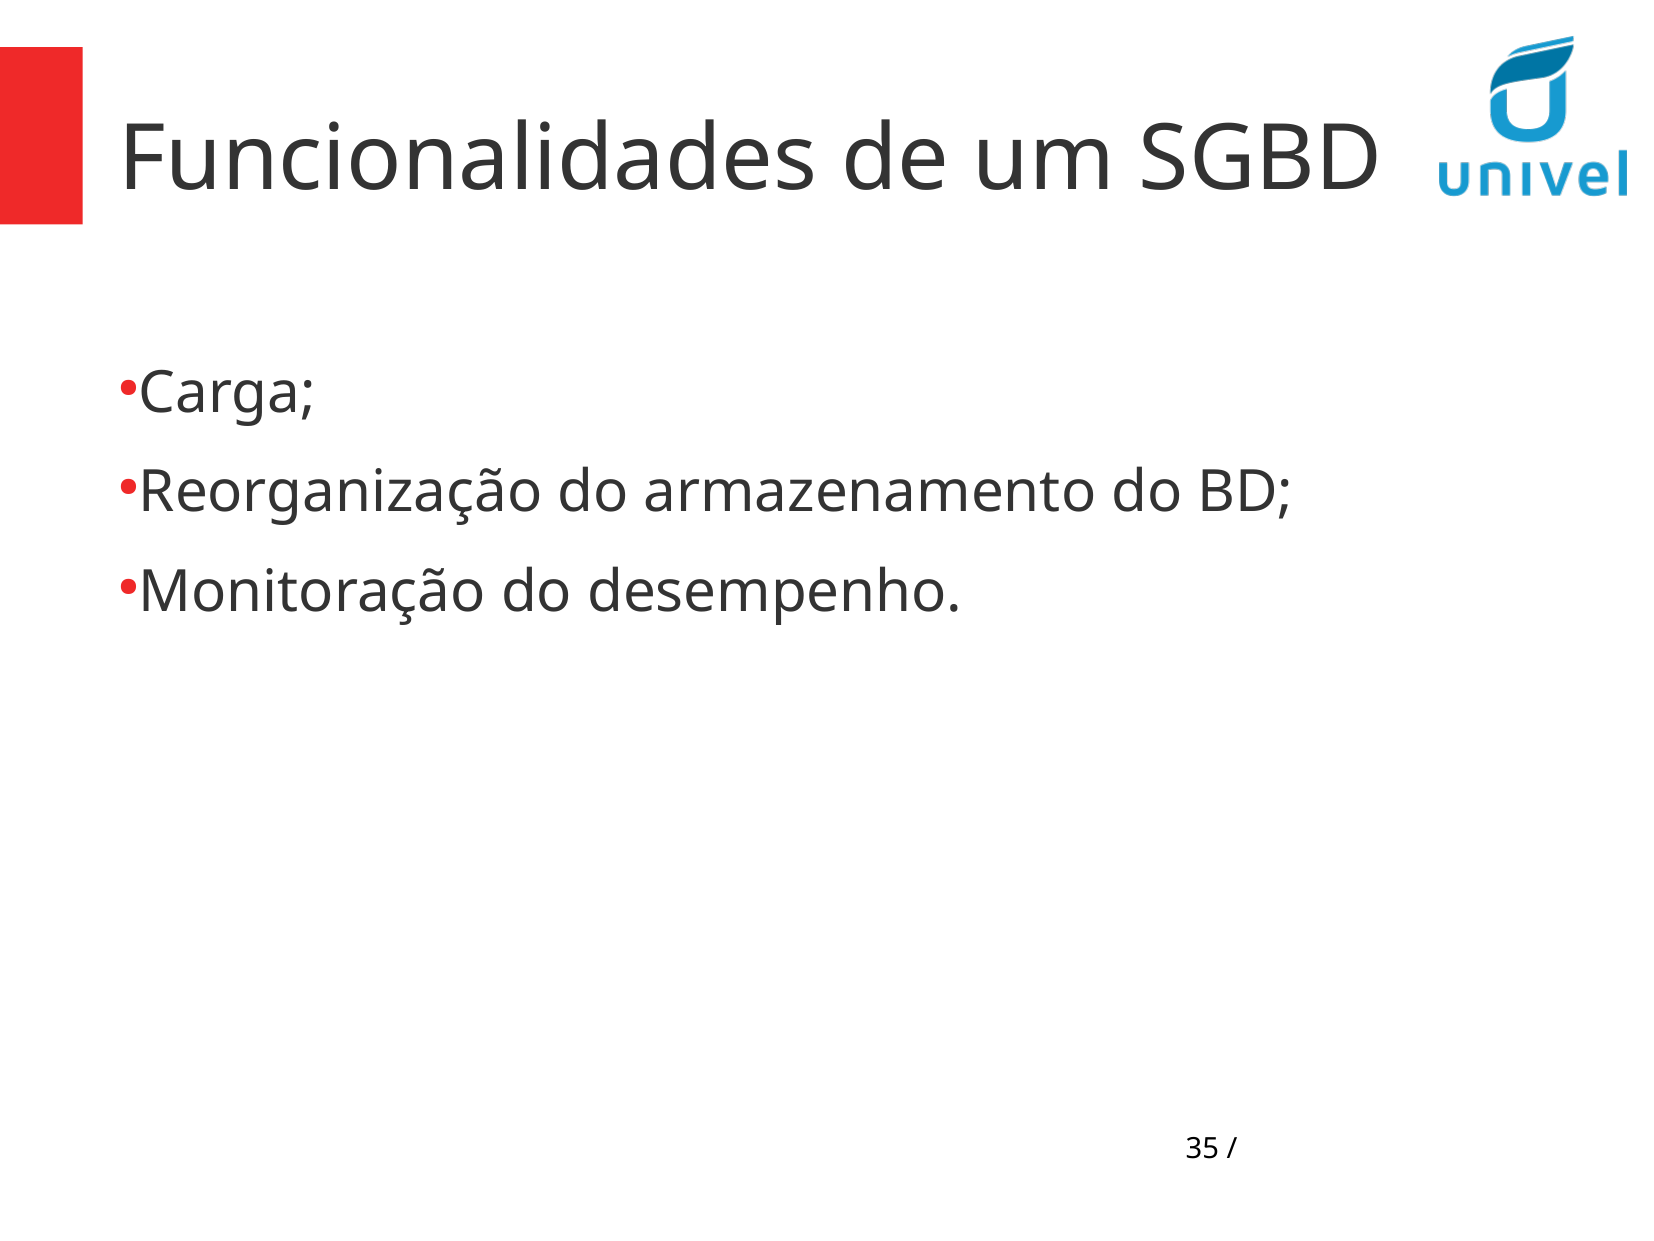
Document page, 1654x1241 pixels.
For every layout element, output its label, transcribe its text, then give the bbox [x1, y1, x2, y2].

title Funcionalidades de um SGBD [118, 27, 1571, 278]
list Carga; Reorganização do armazenamento do BD; Monitoração do desempenho. [118, 354, 1536, 1074]
text_box / [1185, 1129, 1571, 1216]
